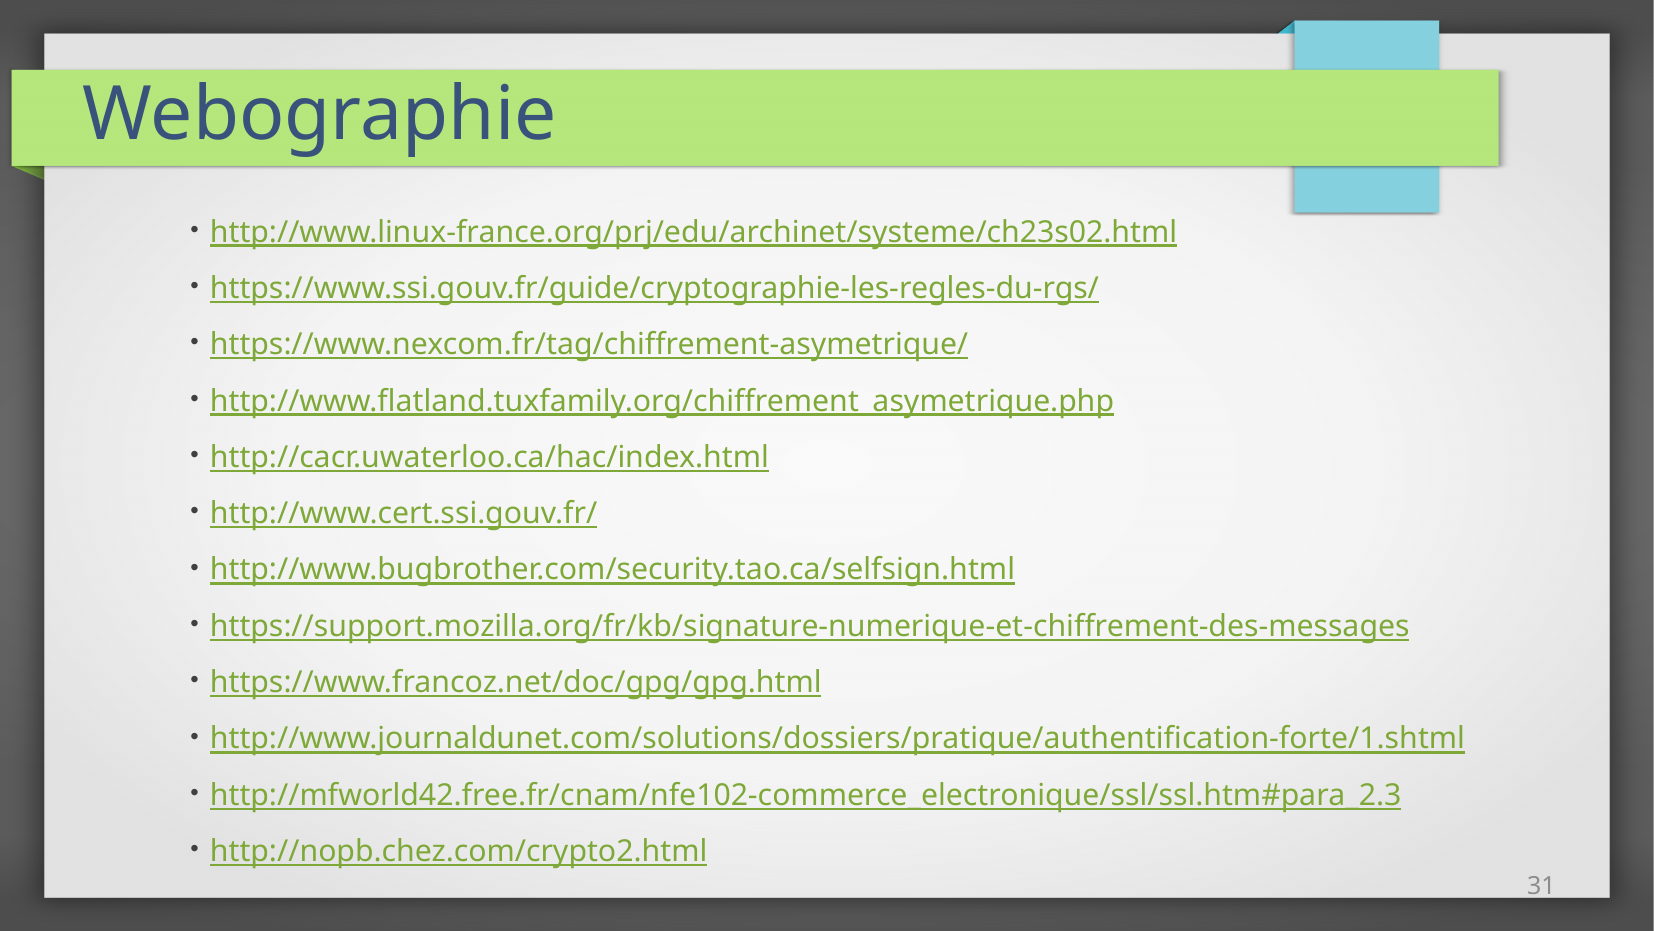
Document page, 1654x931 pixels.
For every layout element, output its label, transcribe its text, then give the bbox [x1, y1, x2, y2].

picture [0, 0, 1654, 931]
text_box http://www.linux-france.org/prj/edu/archinet/systeme/ch23s02.html https://www.ssi.gouv.fr/guide/cryptographie-les-regles-du-rgs/ https://www.nexcom.fr/tag/chiffrement-asymetrique/ http://www.flatland.tuxfamily.org/chiffrement_asymetrique.php http://cacr.uwaterloo.ca/hac/index.html http://www.cert.ssi.gouv.fr/ http://www.bugbrother.com/security.tao.ca/selfsign.html https://support.mozilla.org/fr/kb/signature-numerique-et-chiffrement-des-messages https://www.francoz.net/doc/gpg/gpg.html http://www.journaldunet.com/solutions/dossiers/pratique/authentification-forte/1.shtml http://mfworld42.free.fr/cnam/nfe102-commerce_electronique/ssl/ssl.htm#para_2.3 http://nopb.chez.com/crypto2.html [175, 205, 1571, 880]
text_box <numéro> [1184, 862, 1571, 912]
title Webographie [82, 70, 1264, 160]
